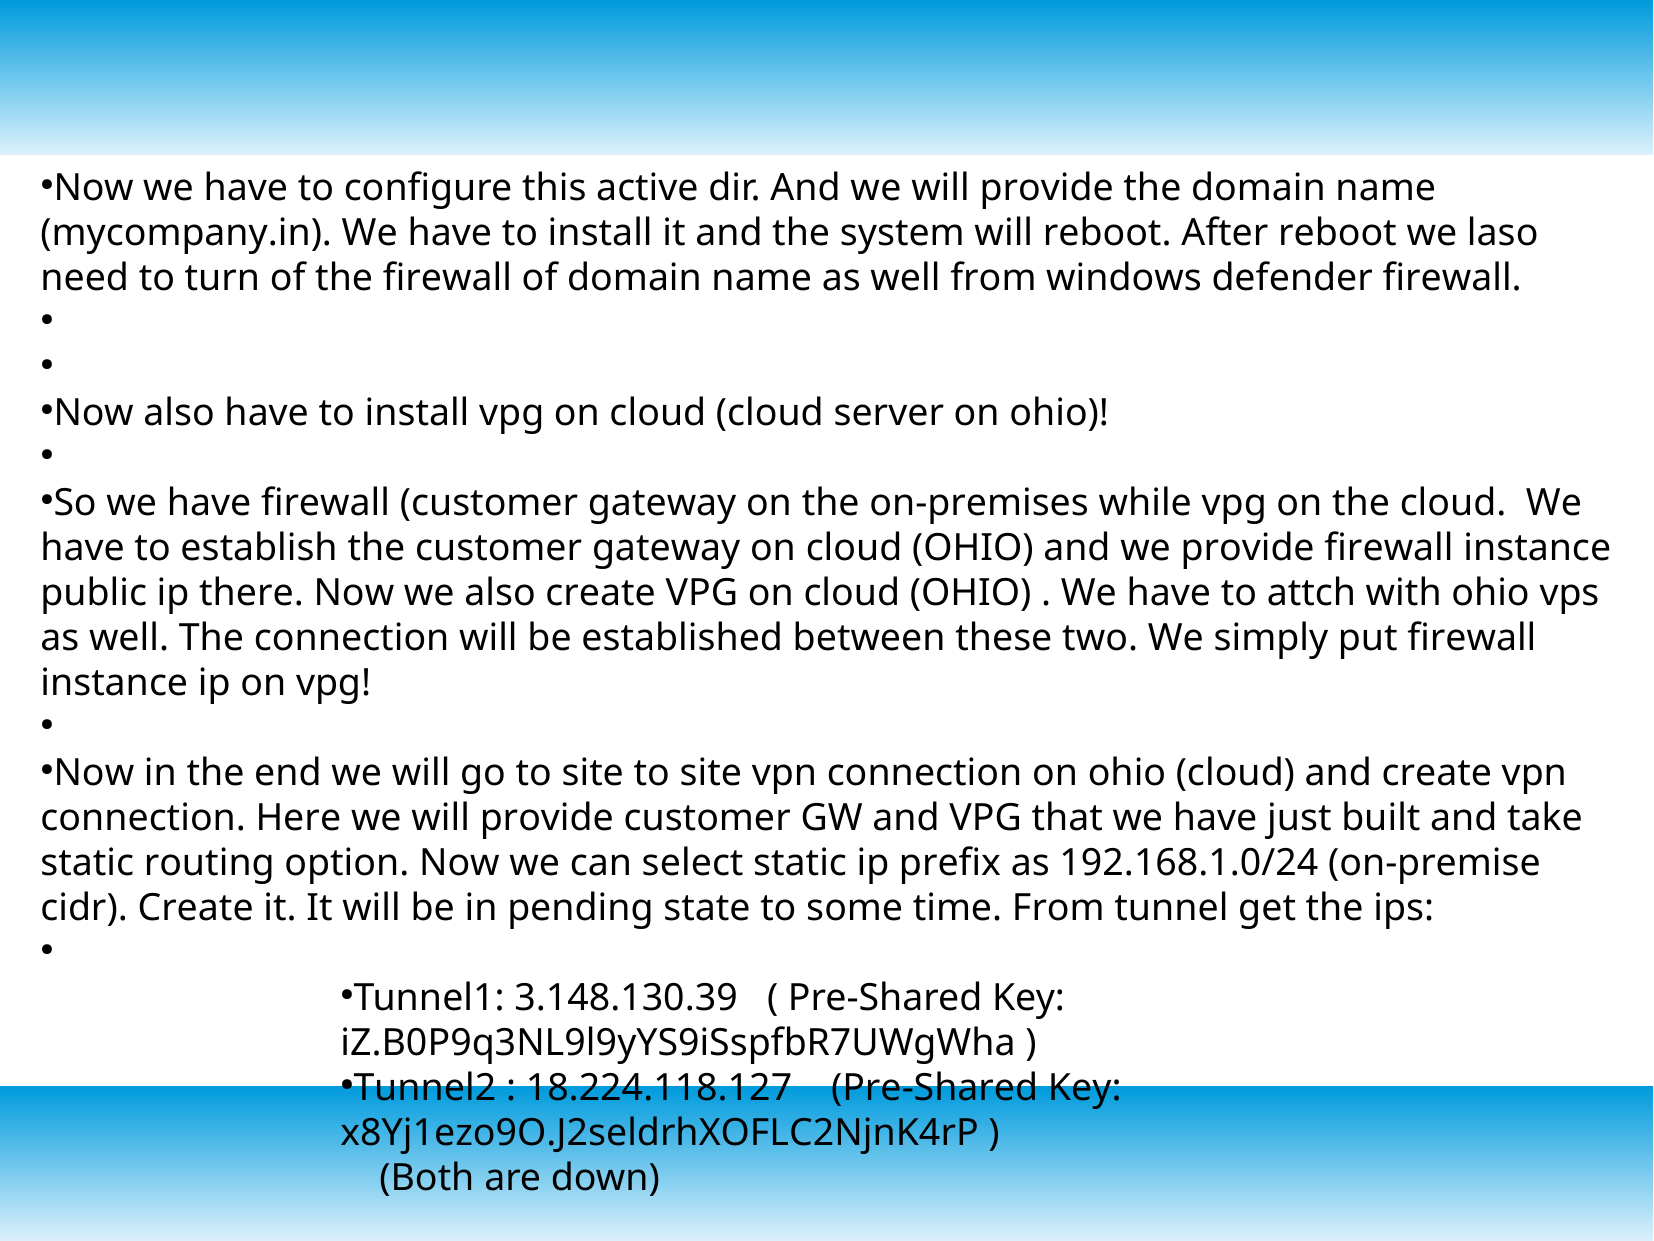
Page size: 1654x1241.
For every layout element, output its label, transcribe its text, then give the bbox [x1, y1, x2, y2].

text_box Now we have to configure this active dir. And we will provide the domain name (mycompany.in). We have to install it and the system will reboot. After reboot we laso need to turn of the firewall of domain name as well from windows defender firewall. Now also have to install vpg on cloud (cloud server on ohio)! So we have firewall (customer gateway on the on-premises while vpg on the cloud. We have to establish the customer gateway on cloud (OHIO) and we provide firewall instance public ip there. Now we also create VPG on cloud (OHIO) . We have to attch with ohio vps as well. The connection will be established between these two. We simply put firewall instance ip on vpg! Now in the end we will go to site to site vpn connection on ohio (cloud) and create vpn connection. Here we will provide customer GW and VPG that we have just built and take static routing option. Now we can select static ip prefix as 192.168.1.0/24 (on-premise cidr). Create it. It will be in pending state to some time. From tunnel get the ips: Tunnel1: 3.148.130.39 ( Pre-Shared Key: iZ.B0P9q3NL9l9yYS9iSspfbR7UWgWha ) Tunnel2 : 18.224.118.127 (Pre-Shared Key: x8Yj1ezo9O.J2seldrhXOFLC2NjnK4rP ) (Both are down) [25, 155, 1639, 1080]
